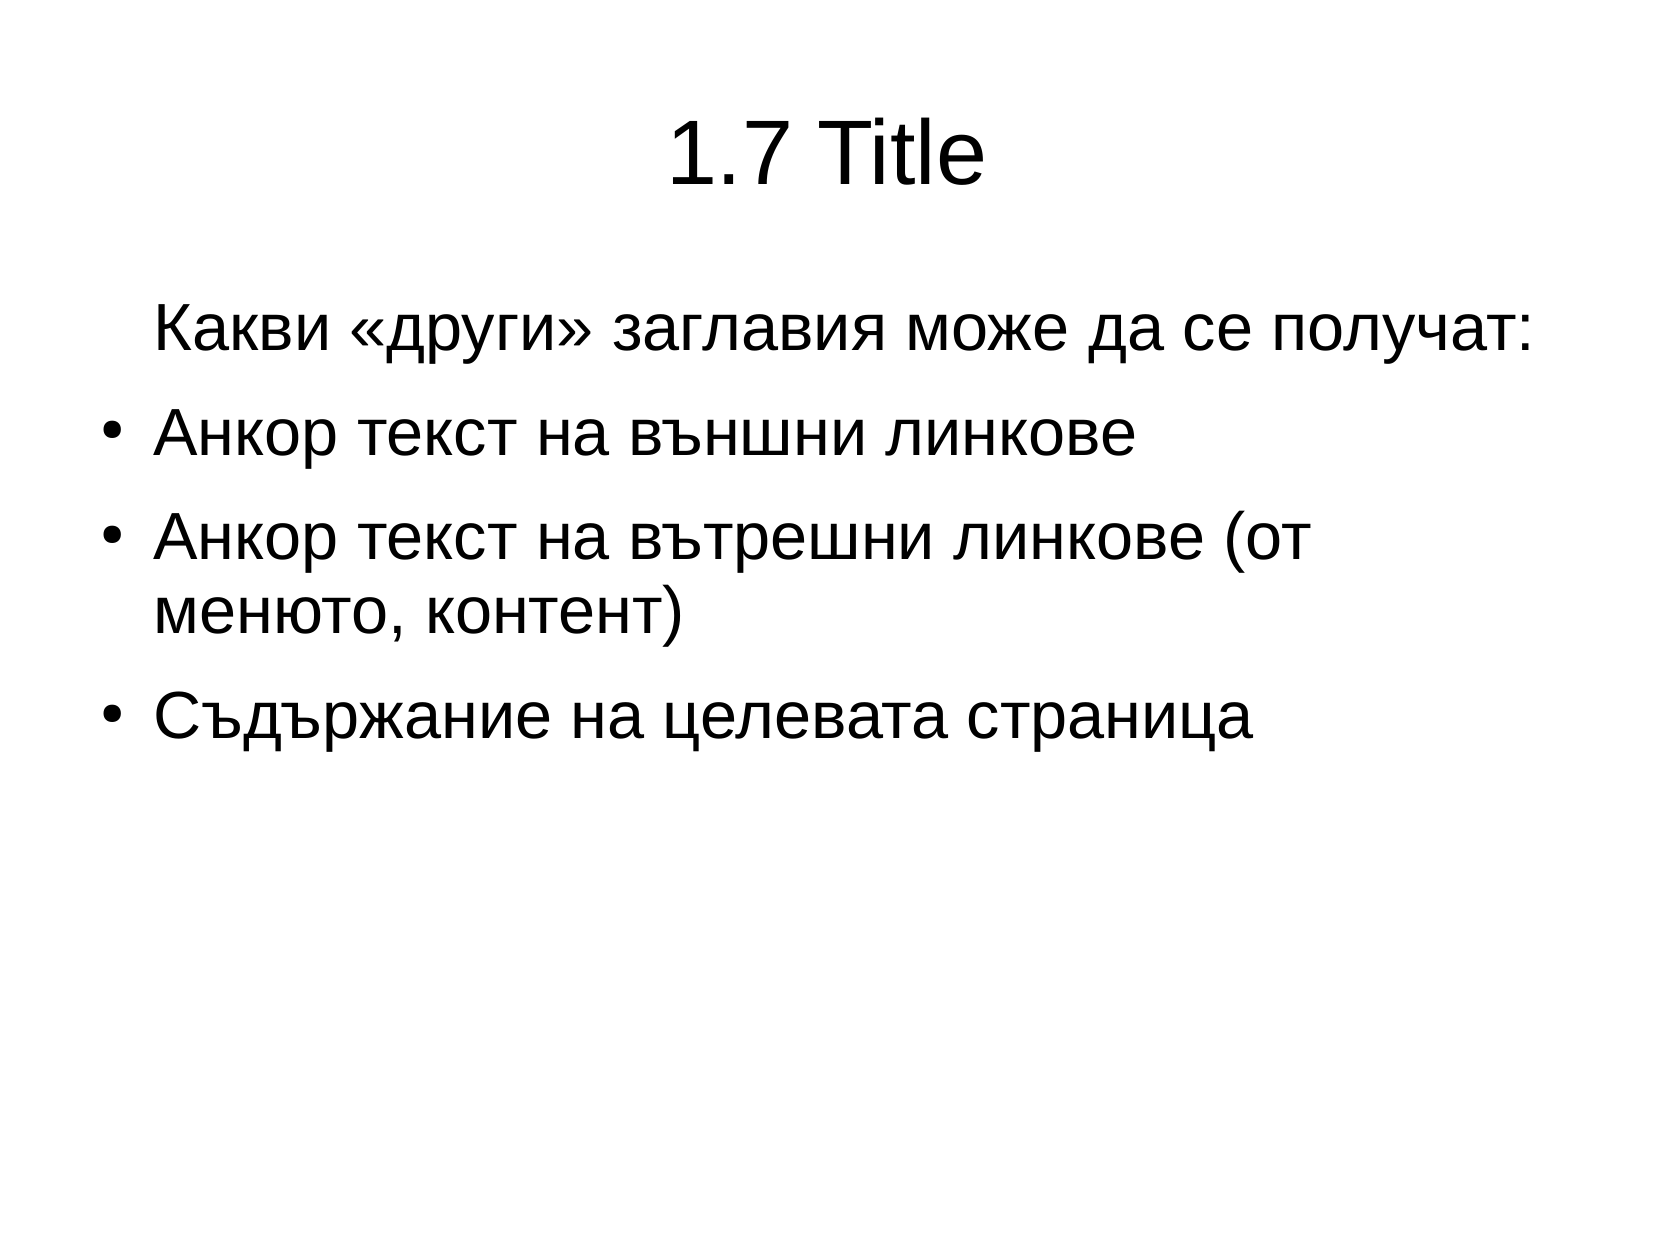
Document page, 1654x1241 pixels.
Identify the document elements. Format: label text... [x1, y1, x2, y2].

title 1.7 Title [82, 49, 1571, 257]
list Какви «други» заглавия може да се получат: Анкор текст на външни линкове Анкор текст на вътрешни линкове (от менюто, контент) Съдържание на целевата страница [82, 290, 1571, 1109]
